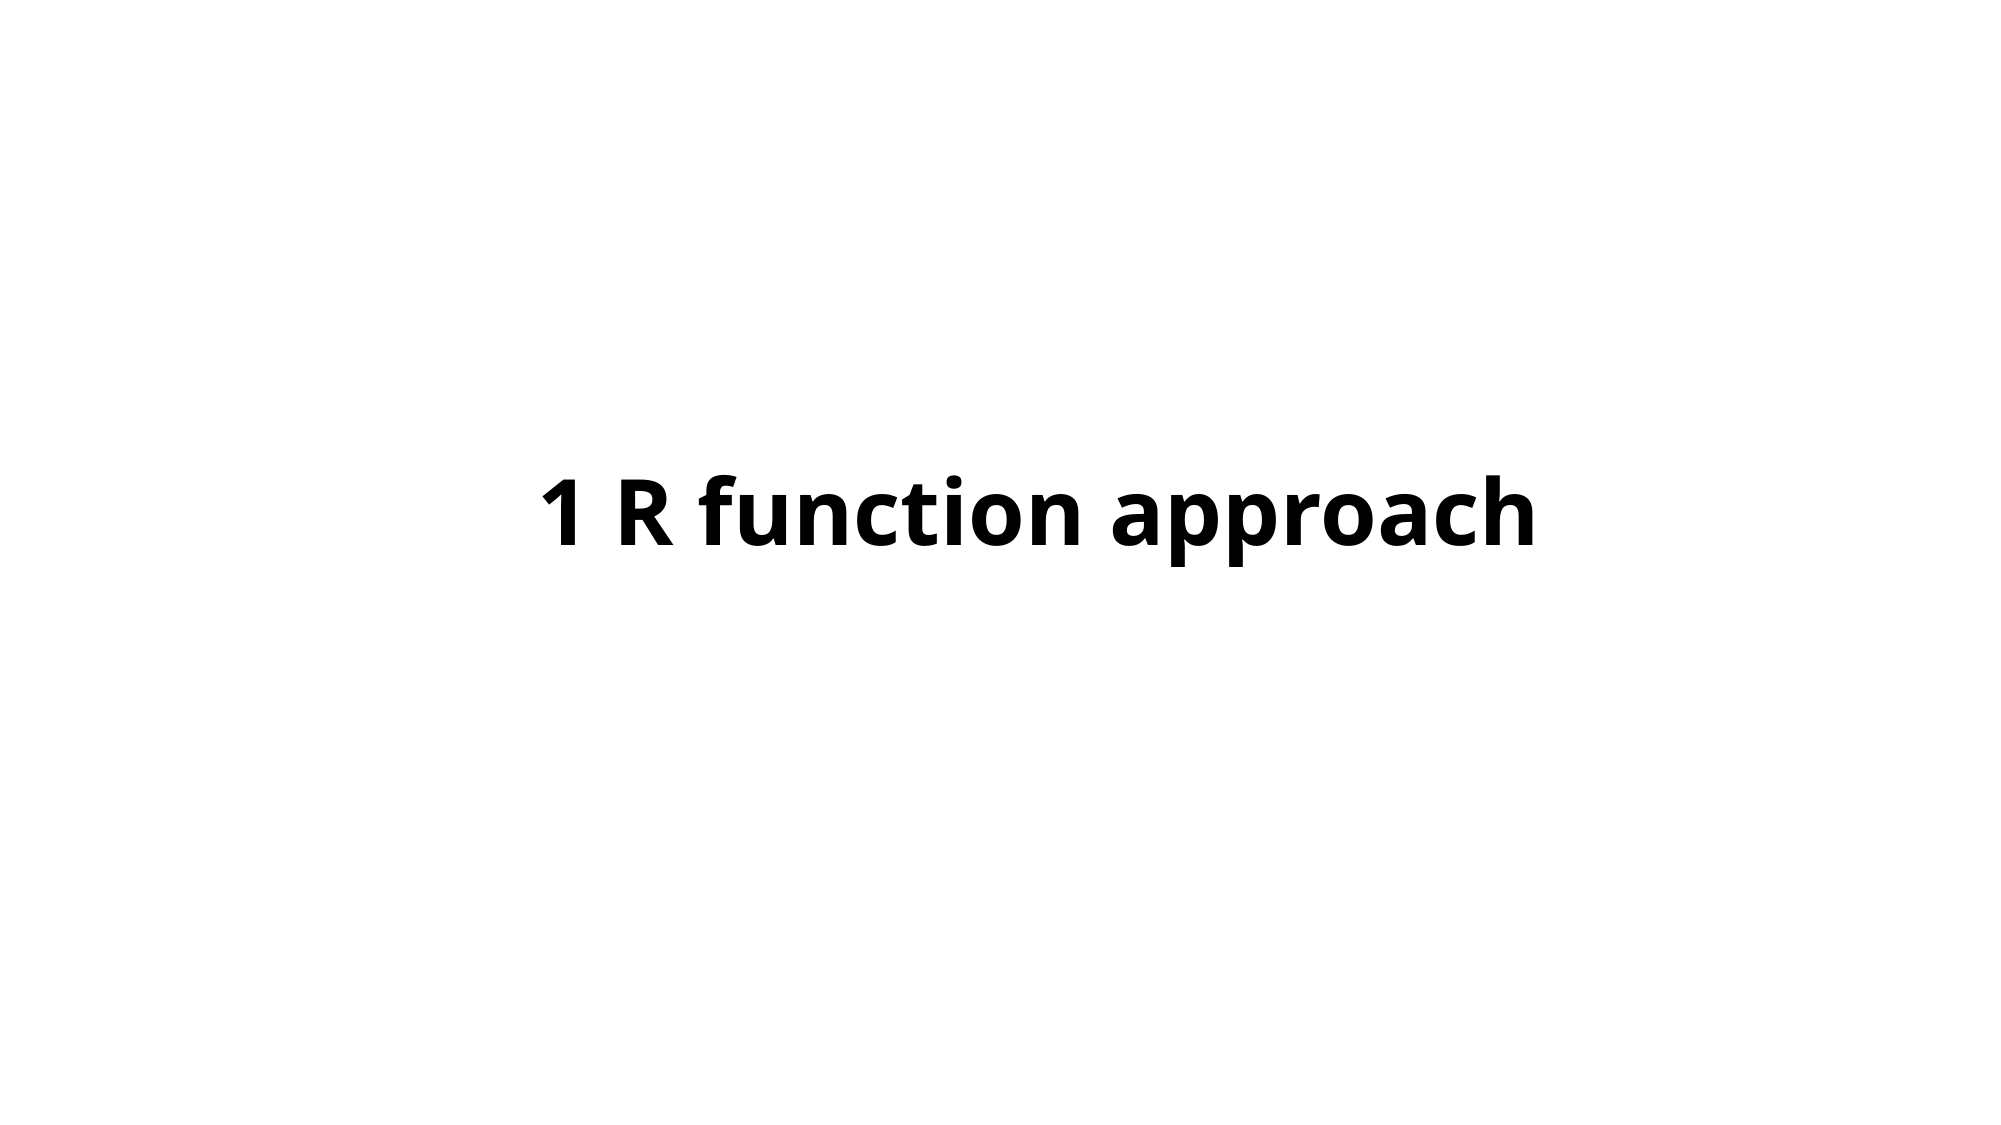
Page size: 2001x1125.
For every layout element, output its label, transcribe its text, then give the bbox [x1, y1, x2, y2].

title 1 R function approach [522, 403, 2000, 621]
